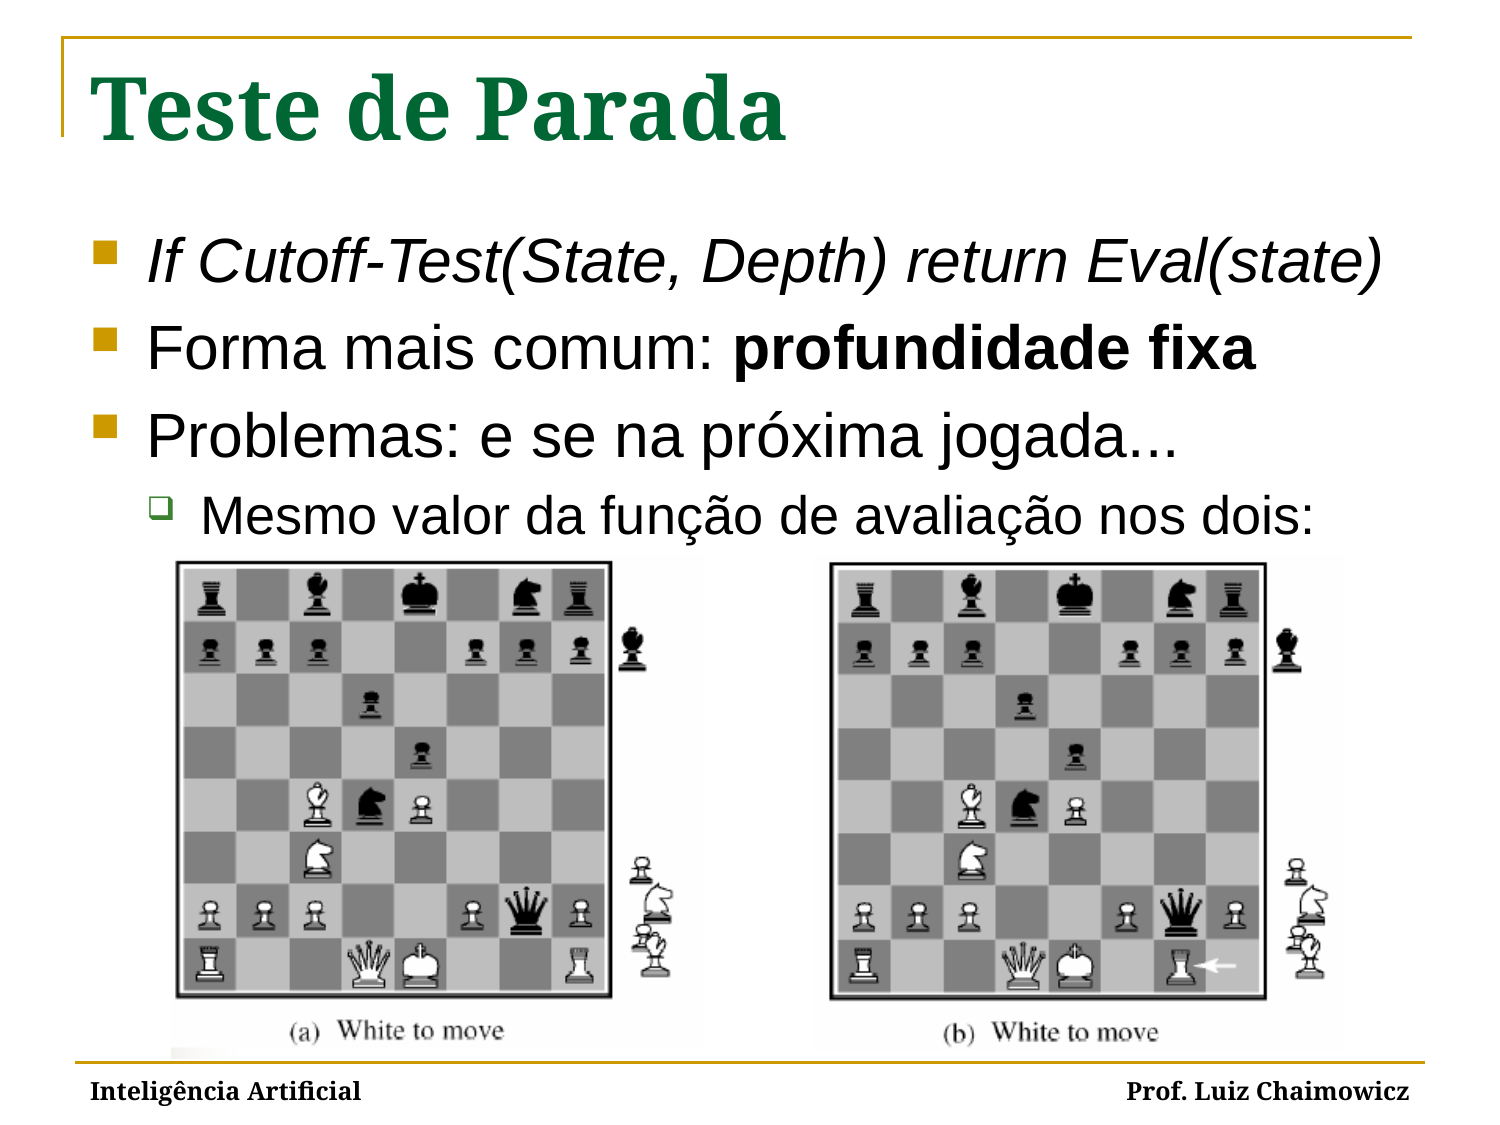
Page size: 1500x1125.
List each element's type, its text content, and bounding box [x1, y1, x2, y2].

title Teste de Parada [75, 45, 1425, 188]
picture [814, 550, 1344, 1053]
list If Cutoff-Test(State, Depth) return Eval(state) Forma mais comum: profundidade fixa Problemas: e se na próxima jogada... Mesmo valor da função de avaliação nos dois: [75, 212, 1425, 1038]
footer Inteligência Artificial [75, 1074, 500, 1113]
picture [171, 555, 705, 1059]
